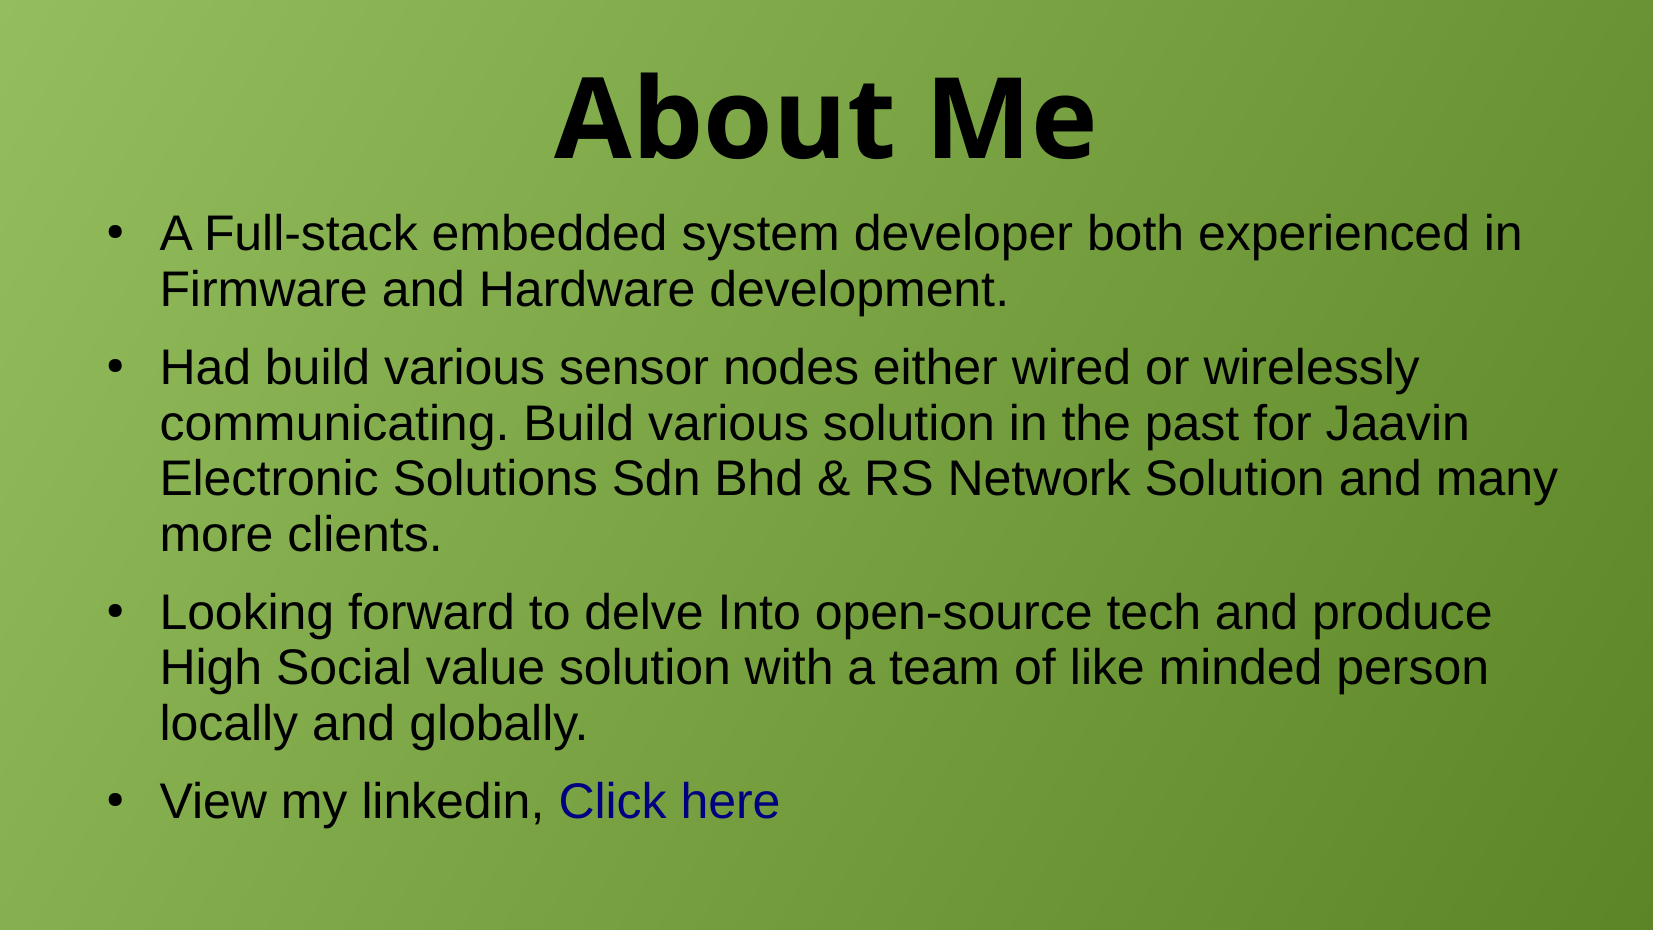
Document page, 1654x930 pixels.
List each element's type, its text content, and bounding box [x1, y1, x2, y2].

title About Me [82, 36, 1571, 193]
list A Full-stack embedded system developer both experienced in Firmware and Hardware development. Had build various sensor nodes either wired or wirelessly communicating. Build various solution in the past for Jaavin Electronic Solutions Sdn Bhd & RS Network Solution and many more clients. Looking forward to delve Into open-source tech and produce High Social value solution with a team of like minded person locally and globally. View my linkedin, Click here [88, 205, 1577, 858]
